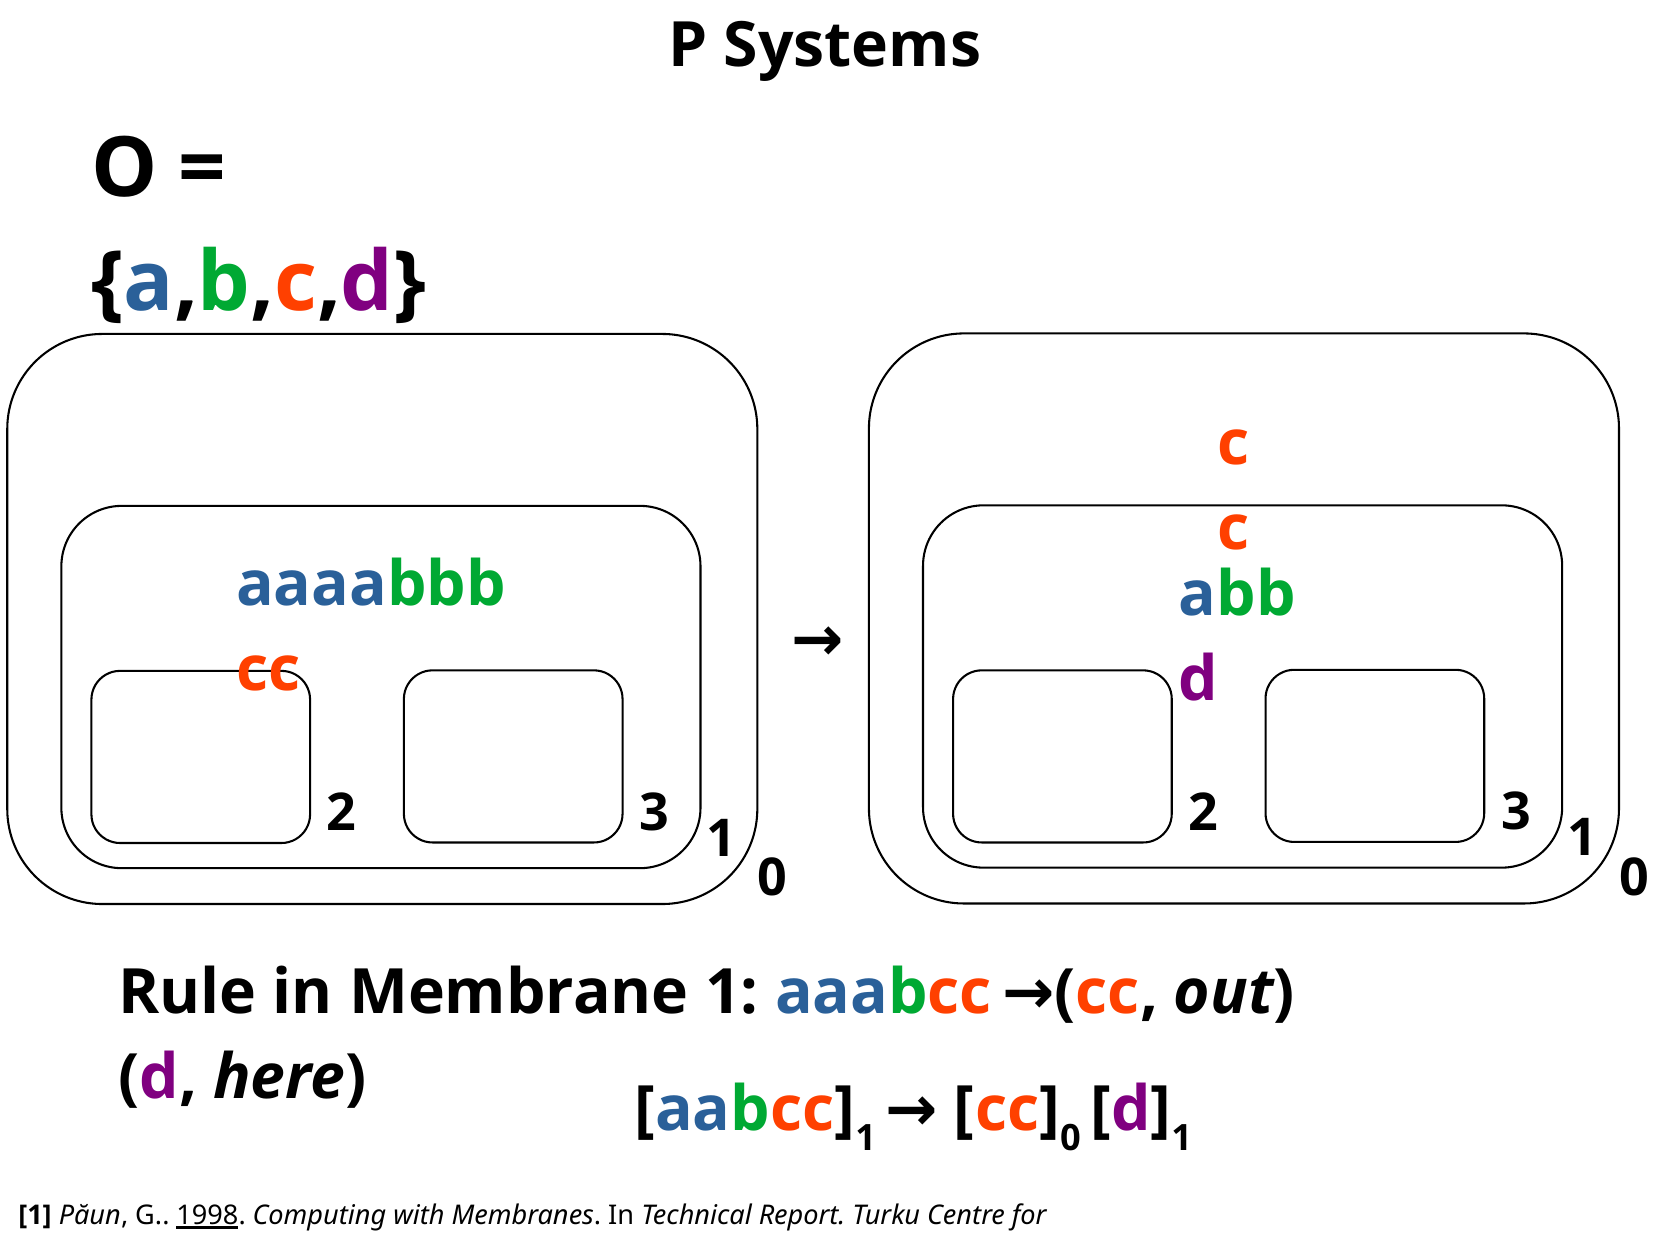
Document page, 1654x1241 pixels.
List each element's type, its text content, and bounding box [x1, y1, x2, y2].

text_box 3 [1486, 766, 1545, 851]
text_box 3 [624, 767, 684, 851]
text_box [1] Păun, G.. 1998. Computing with Membranes. In Technical Report. Turku Centre for Computer Science. [3, 1188, 1135, 1241]
text_box 1 [691, 793, 751, 877]
text_box abbd [1164, 541, 1327, 682]
text_box 0 [1604, 832, 1654, 916]
text_box O = {a,b,c,d} [76, 100, 511, 282]
text_box Rule in Membrane 1: aaabcc →(cc, out)(d, here) [103, 939, 1334, 1081]
title P Systems [0, 1, 1651, 84]
text_box → [776, 586, 880, 685]
text_box 2 [1173, 767, 1233, 851]
text_box 1 [1553, 792, 1612, 876]
text_box 0 [743, 832, 802, 917]
text_box 2 [312, 768, 371, 852]
text_box cc [1202, 390, 1291, 530]
text_box aaaabbbcc [221, 531, 537, 672]
text_box [aabcc]1 → [cc]0 [d]1 [603, 1055, 1294, 1167]
